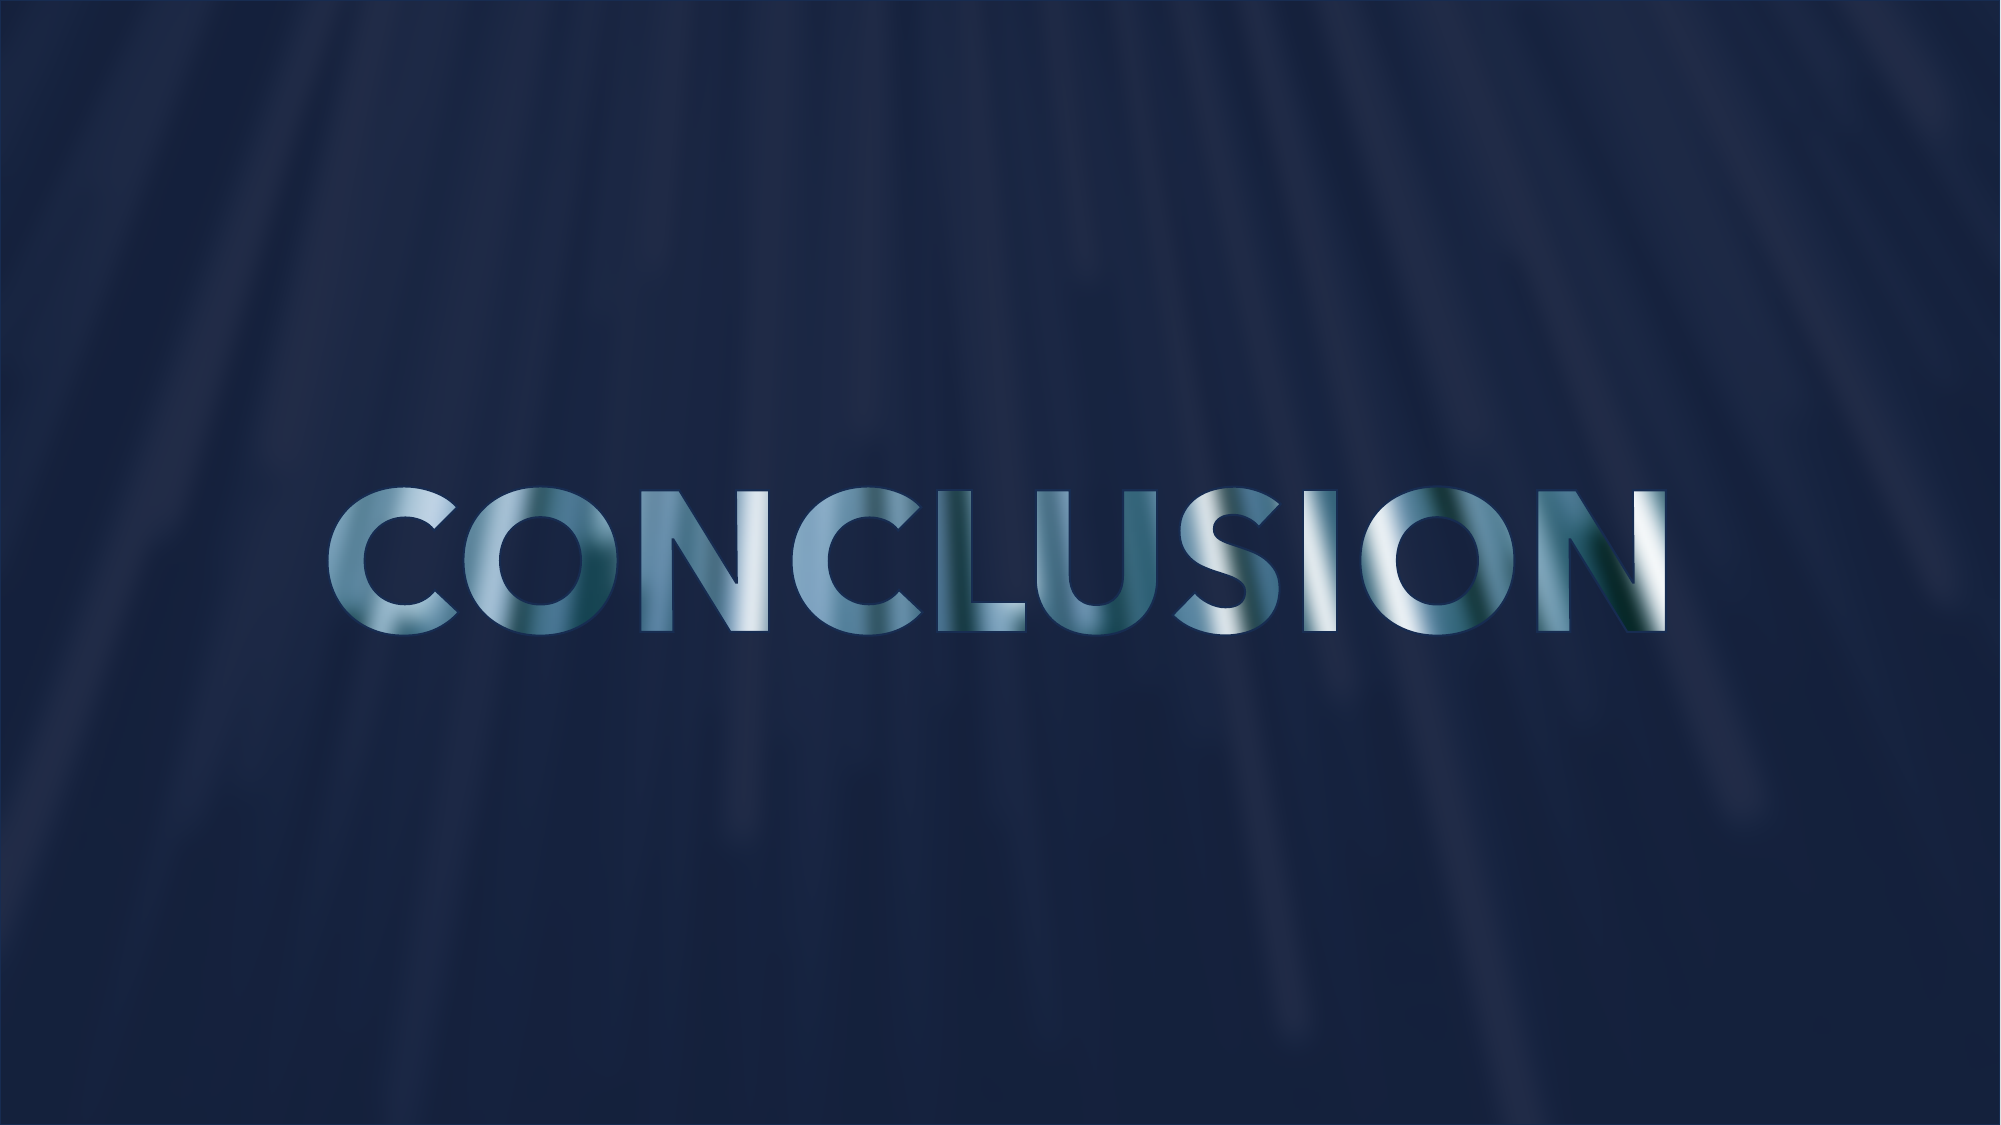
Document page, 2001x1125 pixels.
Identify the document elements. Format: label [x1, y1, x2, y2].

picture [641, 491, 769, 631]
picture [792, 487, 921, 635]
picture [464, 487, 617, 635]
picture [1361, 487, 1514, 635]
picture [1538, 491, 1666, 631]
picture [328, 487, 457, 635]
picture [1036, 491, 1157, 635]
picture [938, 491, 1026, 631]
picture [1303, 491, 1337, 631]
picture [1174, 487, 1279, 635]
text_box [0, 0, 2000, 1125]
